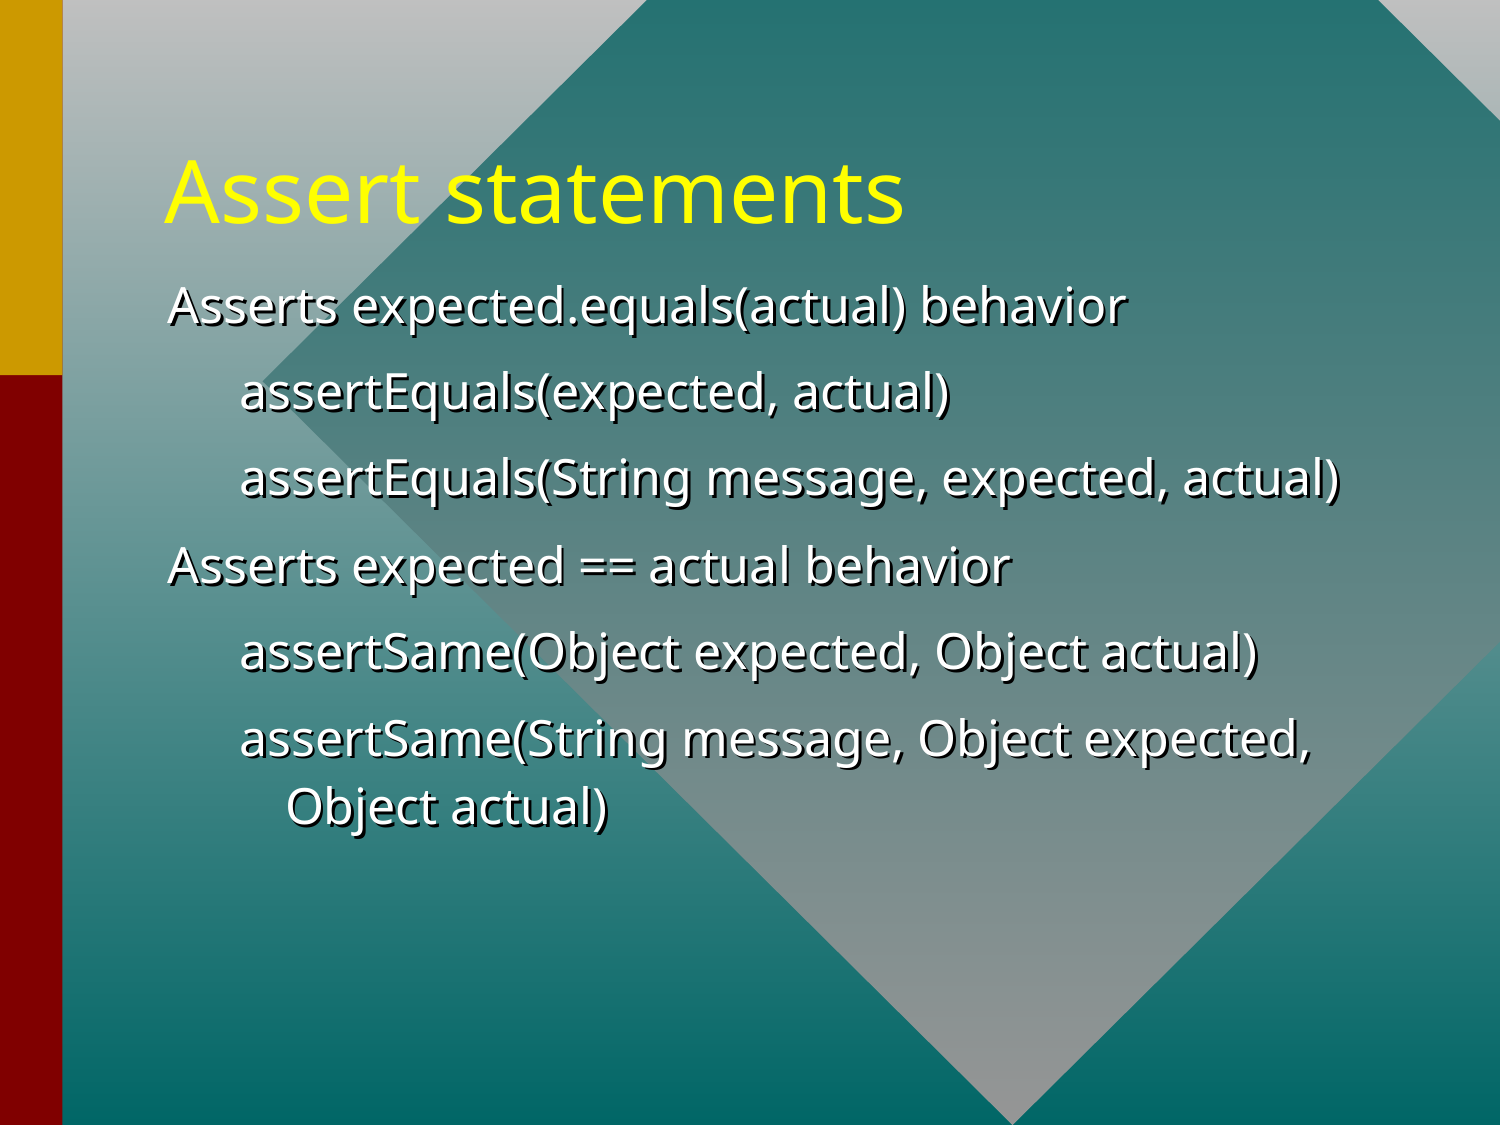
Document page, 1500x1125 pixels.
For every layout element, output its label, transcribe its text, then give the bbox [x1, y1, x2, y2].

title Assert statements [150, 99, 1351, 262]
list Asserts expected.equals(actual) behavior assertEquals(expected, actual) assertEquals(String message, expected, actual) Asserts expected == actual behavior assertSame(Object expected, Object actual) assertSame(String message, Object expected, Object actual) [149, 262, 1388, 1039]
